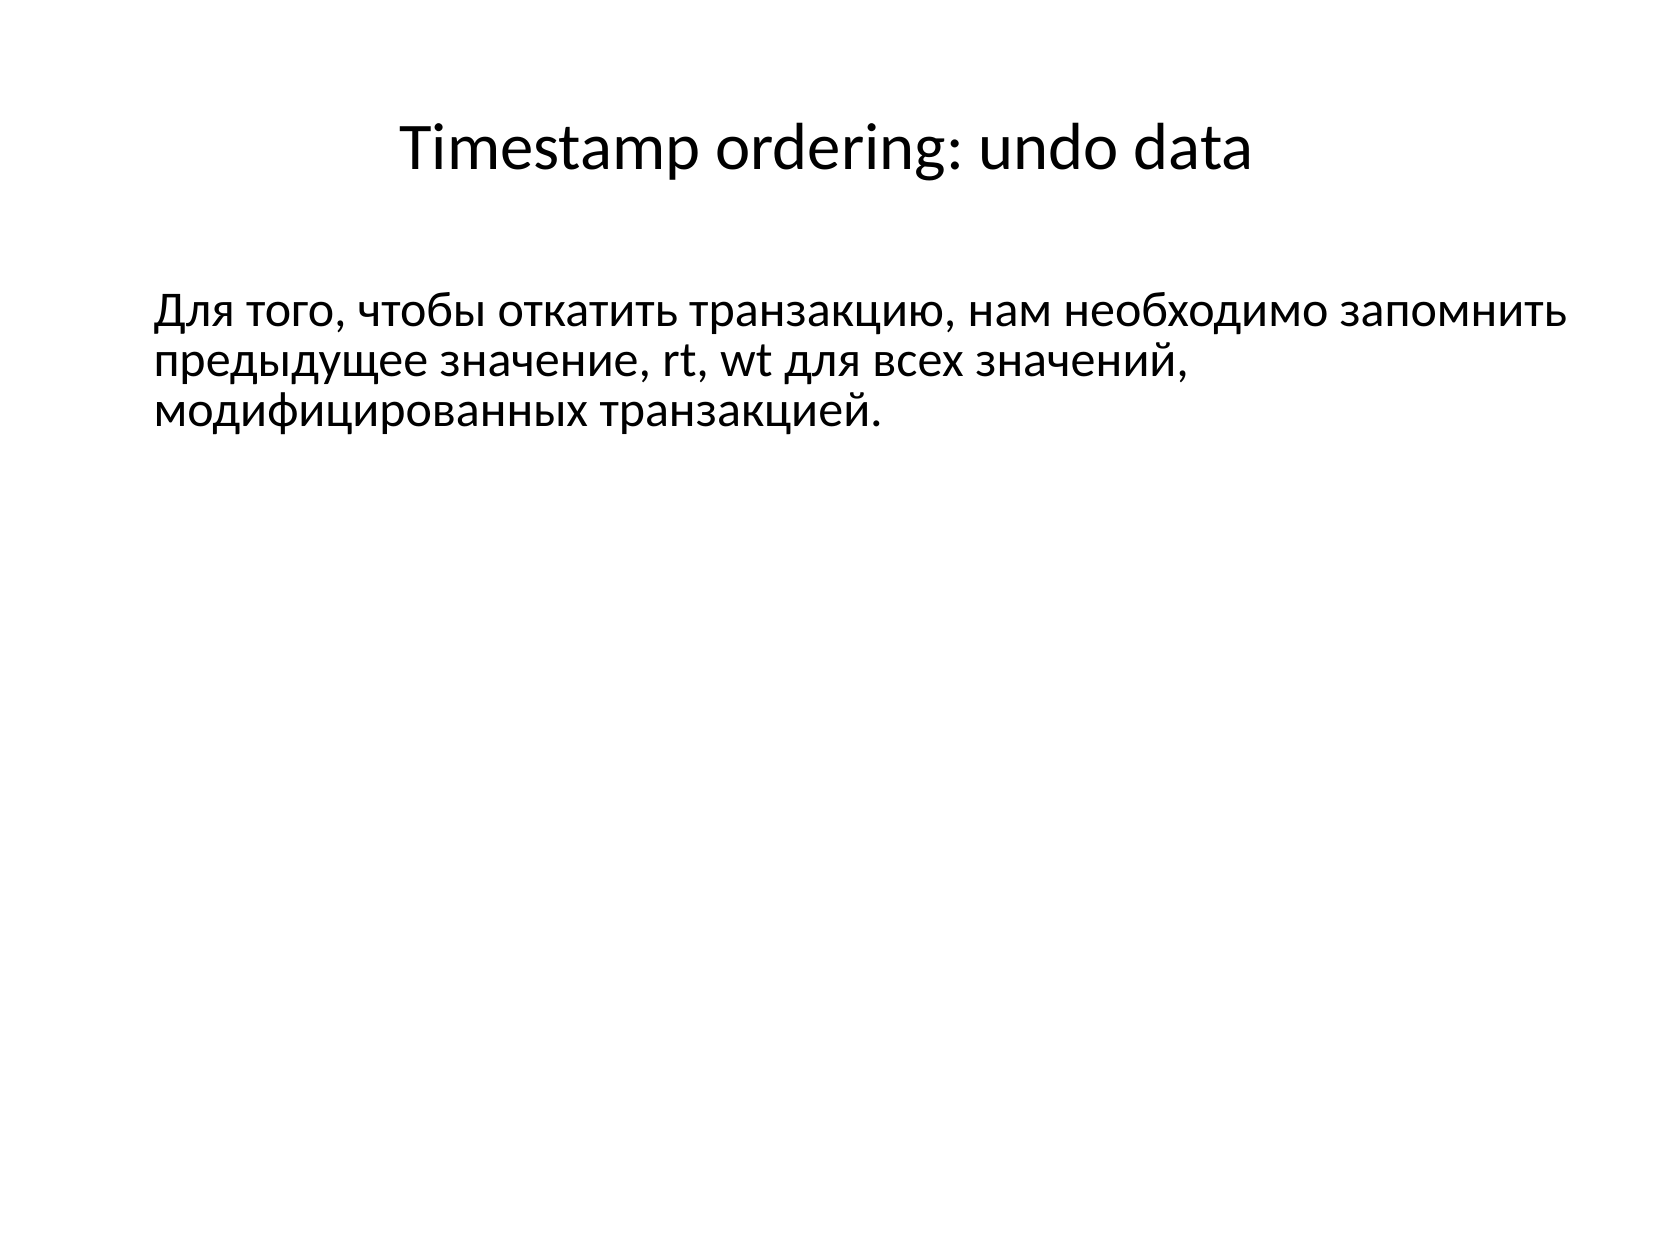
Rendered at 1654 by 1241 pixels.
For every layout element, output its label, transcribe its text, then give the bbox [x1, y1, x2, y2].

list Для того, чтобы откатить транзакцию, нам необходимо запомнить предыдущее значение, rt, wt для всех значений, модифицированных транзакцией. [82, 289, 1571, 1108]
title Timestamp ordering: undo data [82, 49, 1571, 257]
